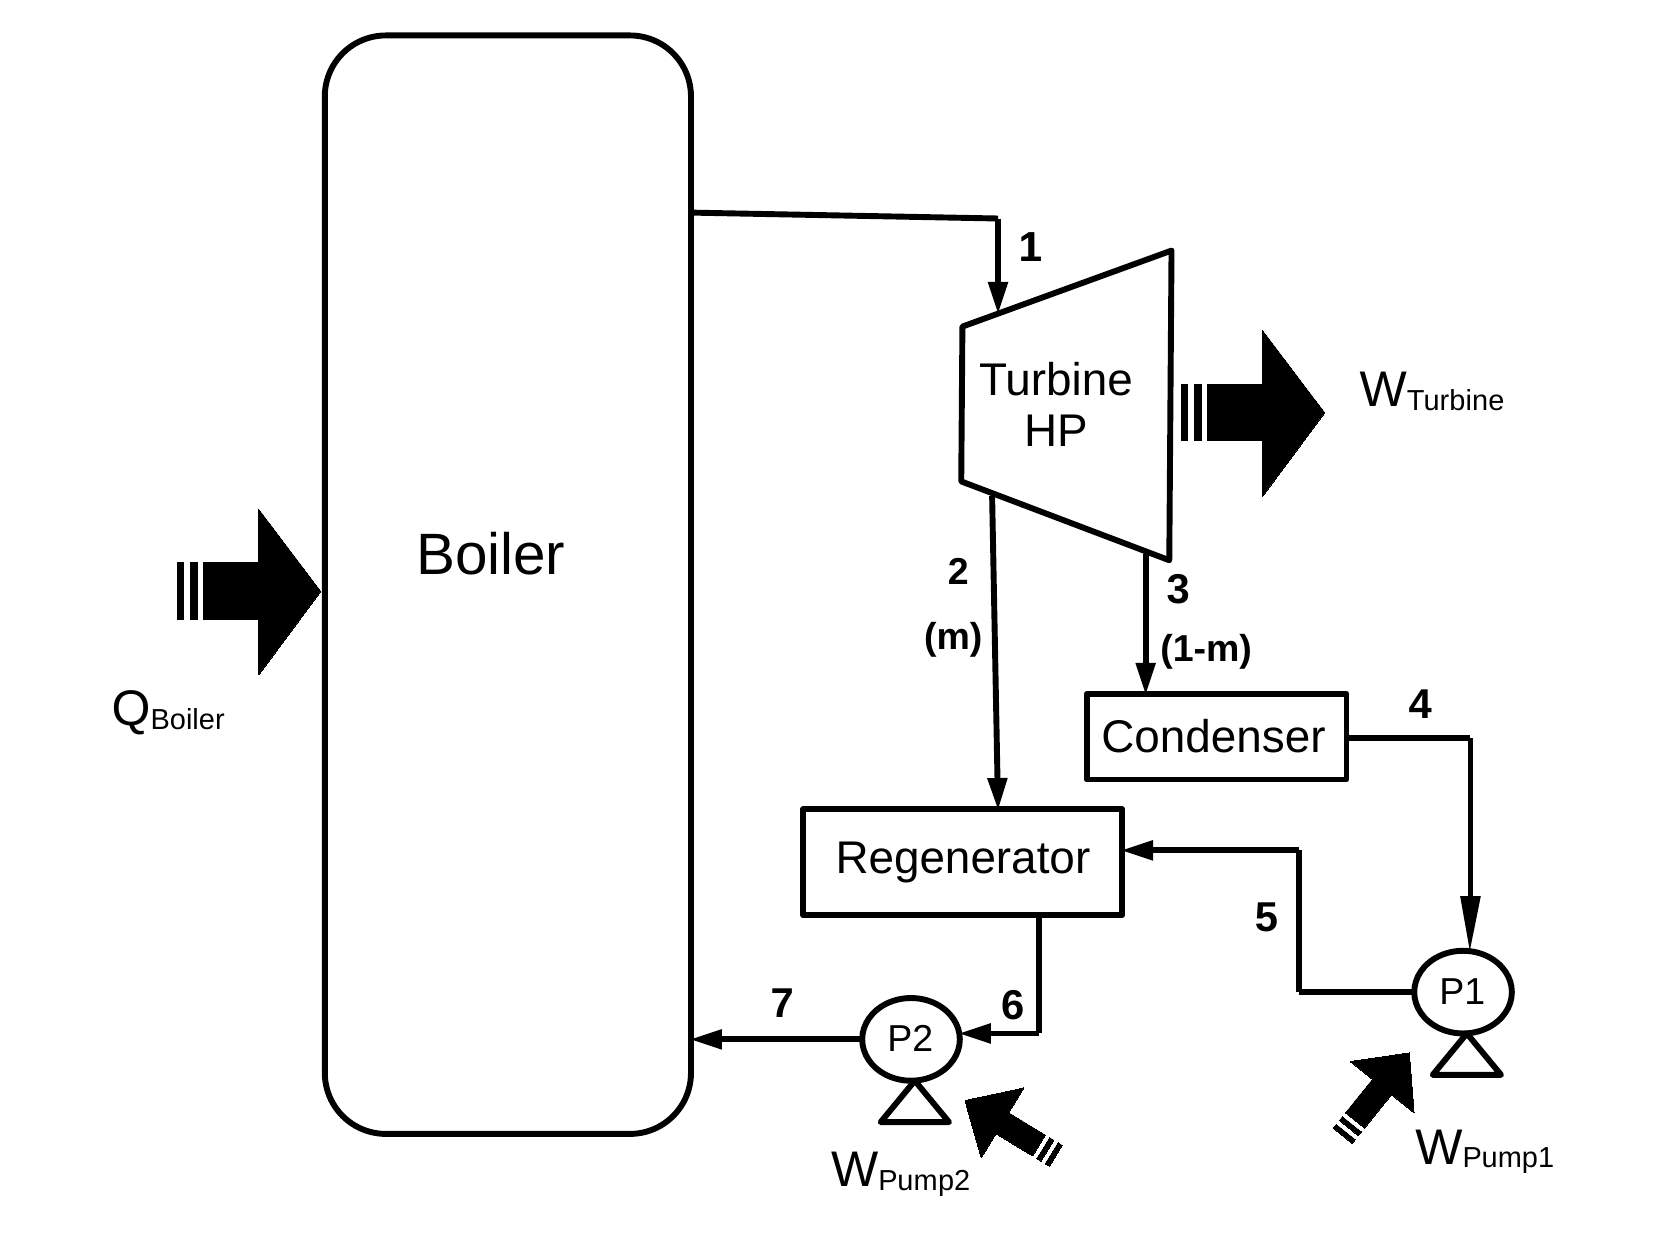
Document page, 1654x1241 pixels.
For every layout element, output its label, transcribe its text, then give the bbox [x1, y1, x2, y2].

text_box [1194, 384, 1202, 441]
text_box [1086, 693, 1347, 780]
text_box 7 [755, 972, 809, 1034]
text_box [961, 250, 1172, 558]
text_box [1414, 967, 1424, 1017]
text_box [324, 35, 692, 1134]
text_box (1-m) [1145, 620, 1267, 677]
text_box [177, 562, 184, 620]
text_box 2 [933, 543, 984, 601]
text_box P2 [872, 1009, 948, 1069]
text_box [1036, 1137, 1054, 1162]
text_box WPump1 [1381, 1111, 1589, 1199]
text_box [1045, 1142, 1063, 1167]
text_box 3 [1151, 558, 1205, 620]
text_box [948, 1012, 960, 1067]
text_box Condenser [1086, 703, 1341, 789]
text_box Turbine HP [964, 346, 1160, 471]
text_box 4 [1393, 673, 1447, 735]
text_box [1333, 1124, 1356, 1144]
text_box (m) [909, 608, 998, 666]
text_box QBoiler [65, 673, 272, 761]
text_box [1207, 330, 1325, 497]
text_box [1501, 966, 1512, 1019]
text_box [190, 562, 198, 620]
text_box [1429, 1022, 1502, 1075]
text_box [803, 809, 1123, 916]
text_box [862, 1014, 872, 1065]
text_box [877, 1069, 950, 1123]
text_box [965, 1087, 1046, 1156]
text_box [1345, 1052, 1414, 1129]
text_box [1429, 950, 1497, 962]
text_box [1339, 1116, 1362, 1136]
text_box 5 [1240, 885, 1294, 948]
text_box [203, 509, 321, 673]
text_box Boiler [401, 514, 639, 595]
text_box WPump2 [797, 1133, 1004, 1221]
text_box P1 [1424, 962, 1501, 1022]
text_box WTurbine [1329, 354, 1536, 442]
text_box [877, 998, 945, 1009]
text_box 6 [986, 974, 1040, 1036]
text_box Regenerator [820, 824, 1106, 910]
text_box 1 [1003, 216, 1057, 278]
text_box [1181, 384, 1188, 441]
